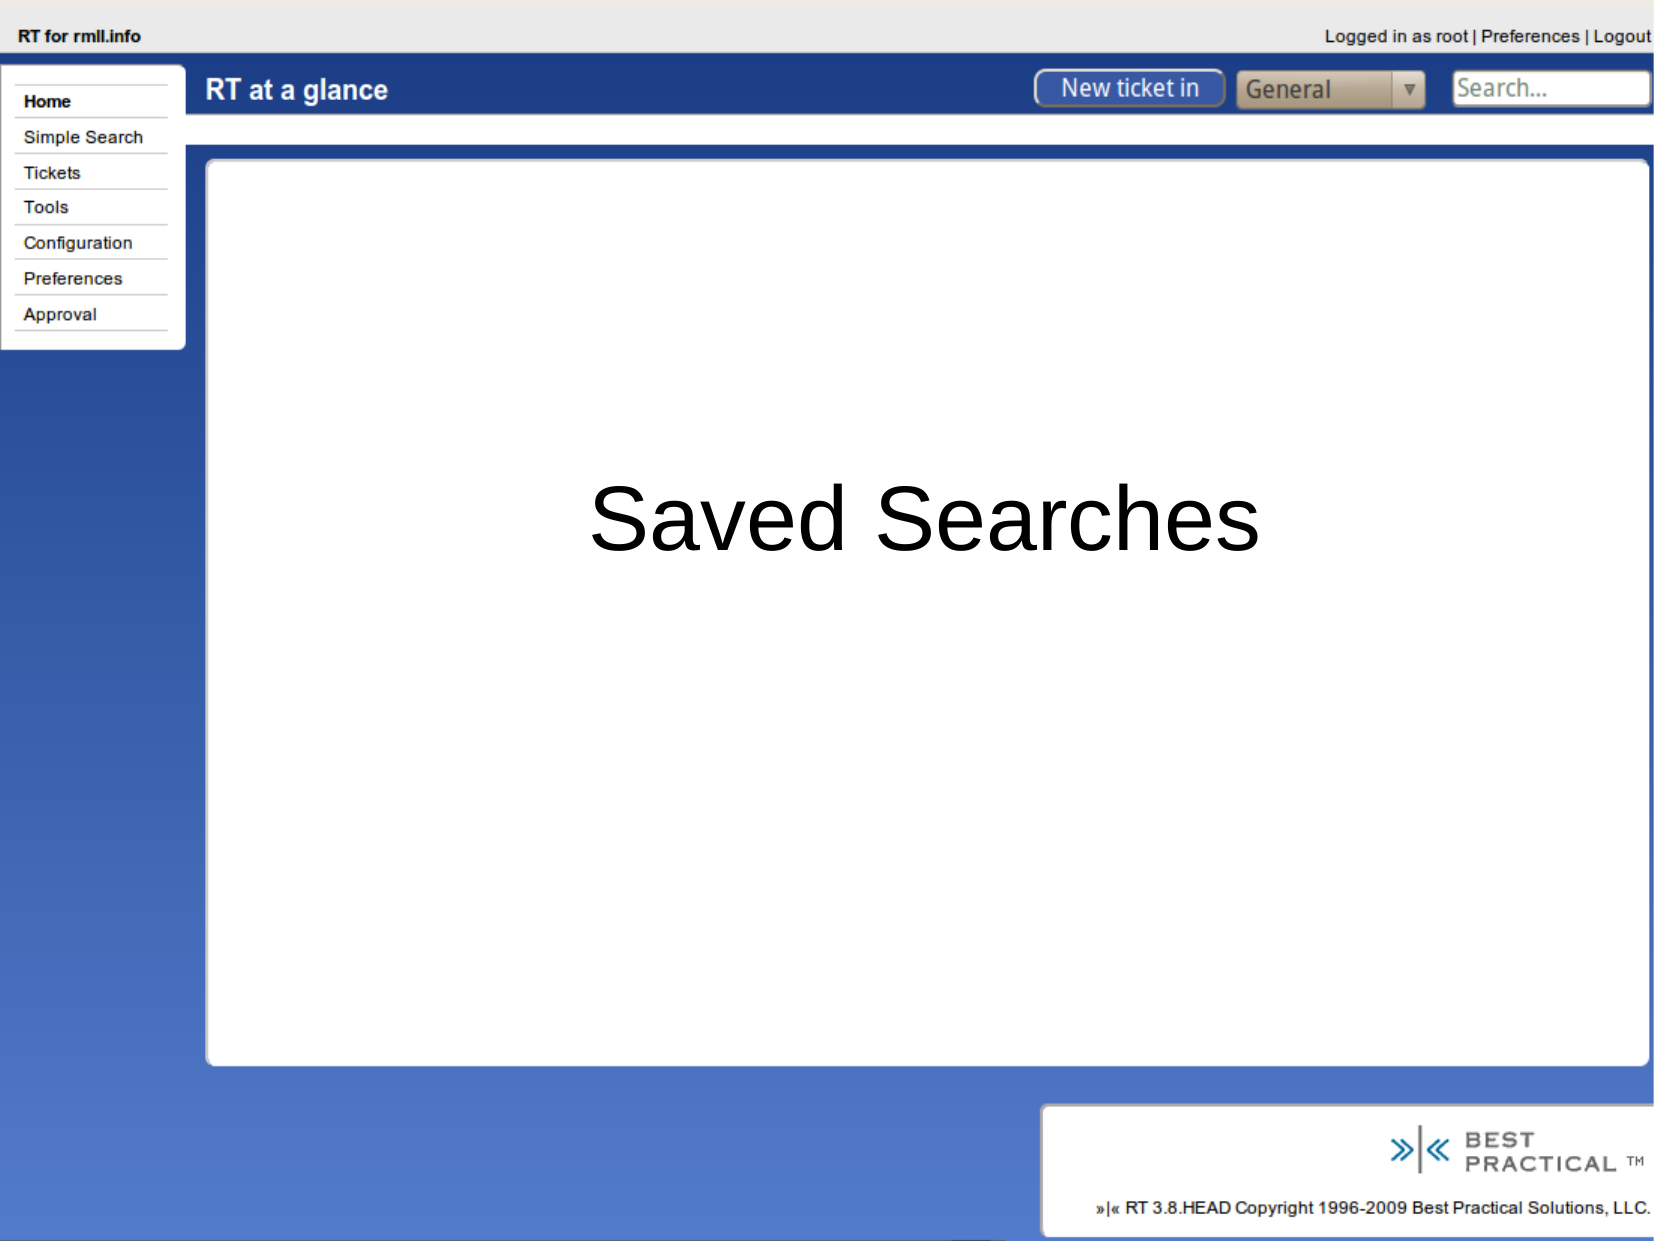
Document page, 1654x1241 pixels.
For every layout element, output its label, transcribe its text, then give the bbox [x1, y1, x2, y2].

picture [468, 0, 1654, 1241]
title Saved Searches [280, 428, 1571, 609]
